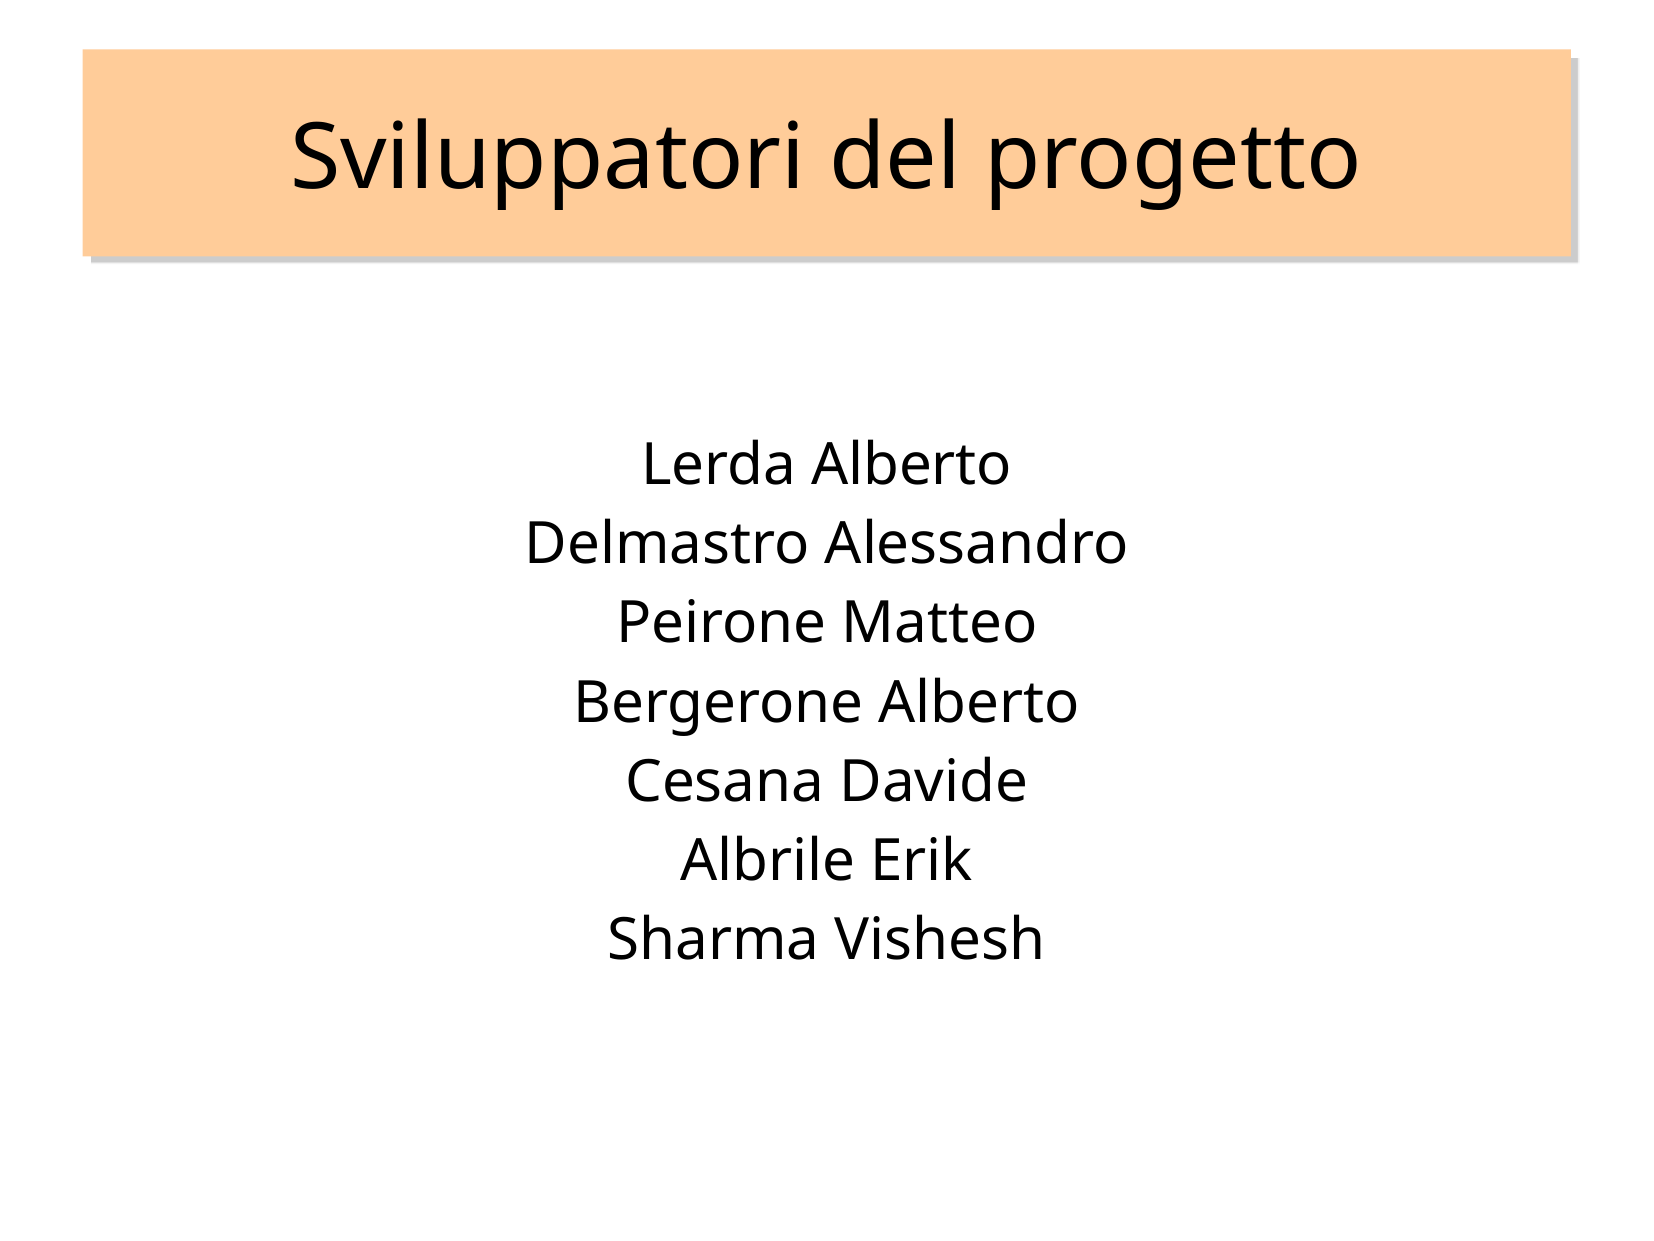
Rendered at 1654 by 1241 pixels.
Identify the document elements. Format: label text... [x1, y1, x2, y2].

subtitle Lerda Alberto Delmastro Alessandro Peirone Matteo Bergerone Alberto Cesana Davide Albrile Erik Sharma Vishesh [82, 290, 1571, 1109]
title Sviluppatori del progetto [82, 49, 1571, 257]
